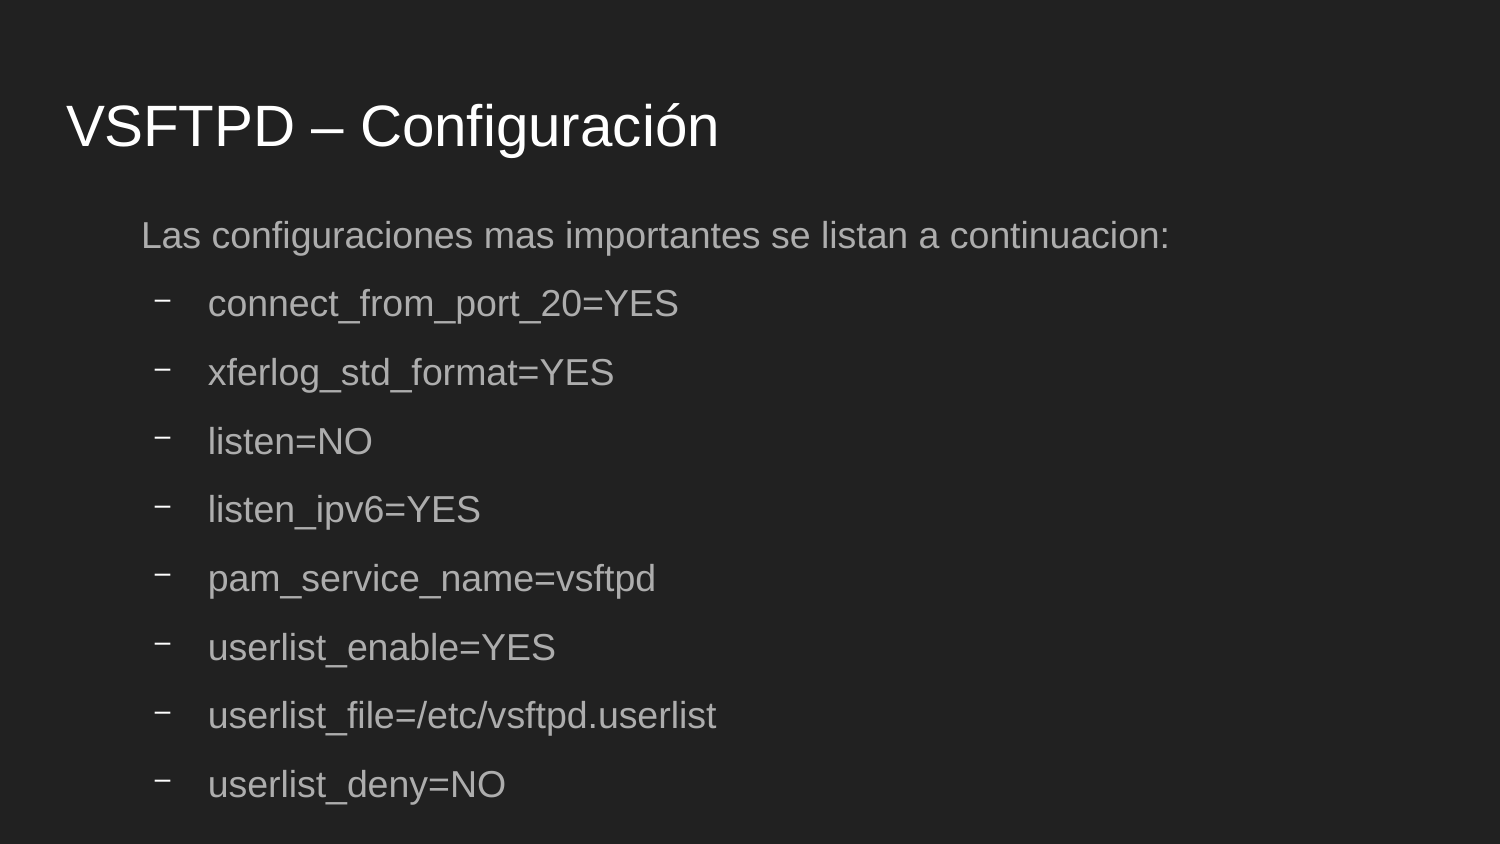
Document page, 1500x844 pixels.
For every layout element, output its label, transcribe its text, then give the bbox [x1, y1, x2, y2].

title VSFTPD – Configuración [51, 72, 1449, 167]
list Las configuraciones mas importantes se listan a continuacion: connect_from_port_20=YES xferlog_std_format=YES listen=NO listen_ipv6=YES pam_service_name=vsftpd userlist_enable=YES userlist_file=/etc/vsftpd.userlist userlist_deny=NO [51, 189, 1261, 750]
